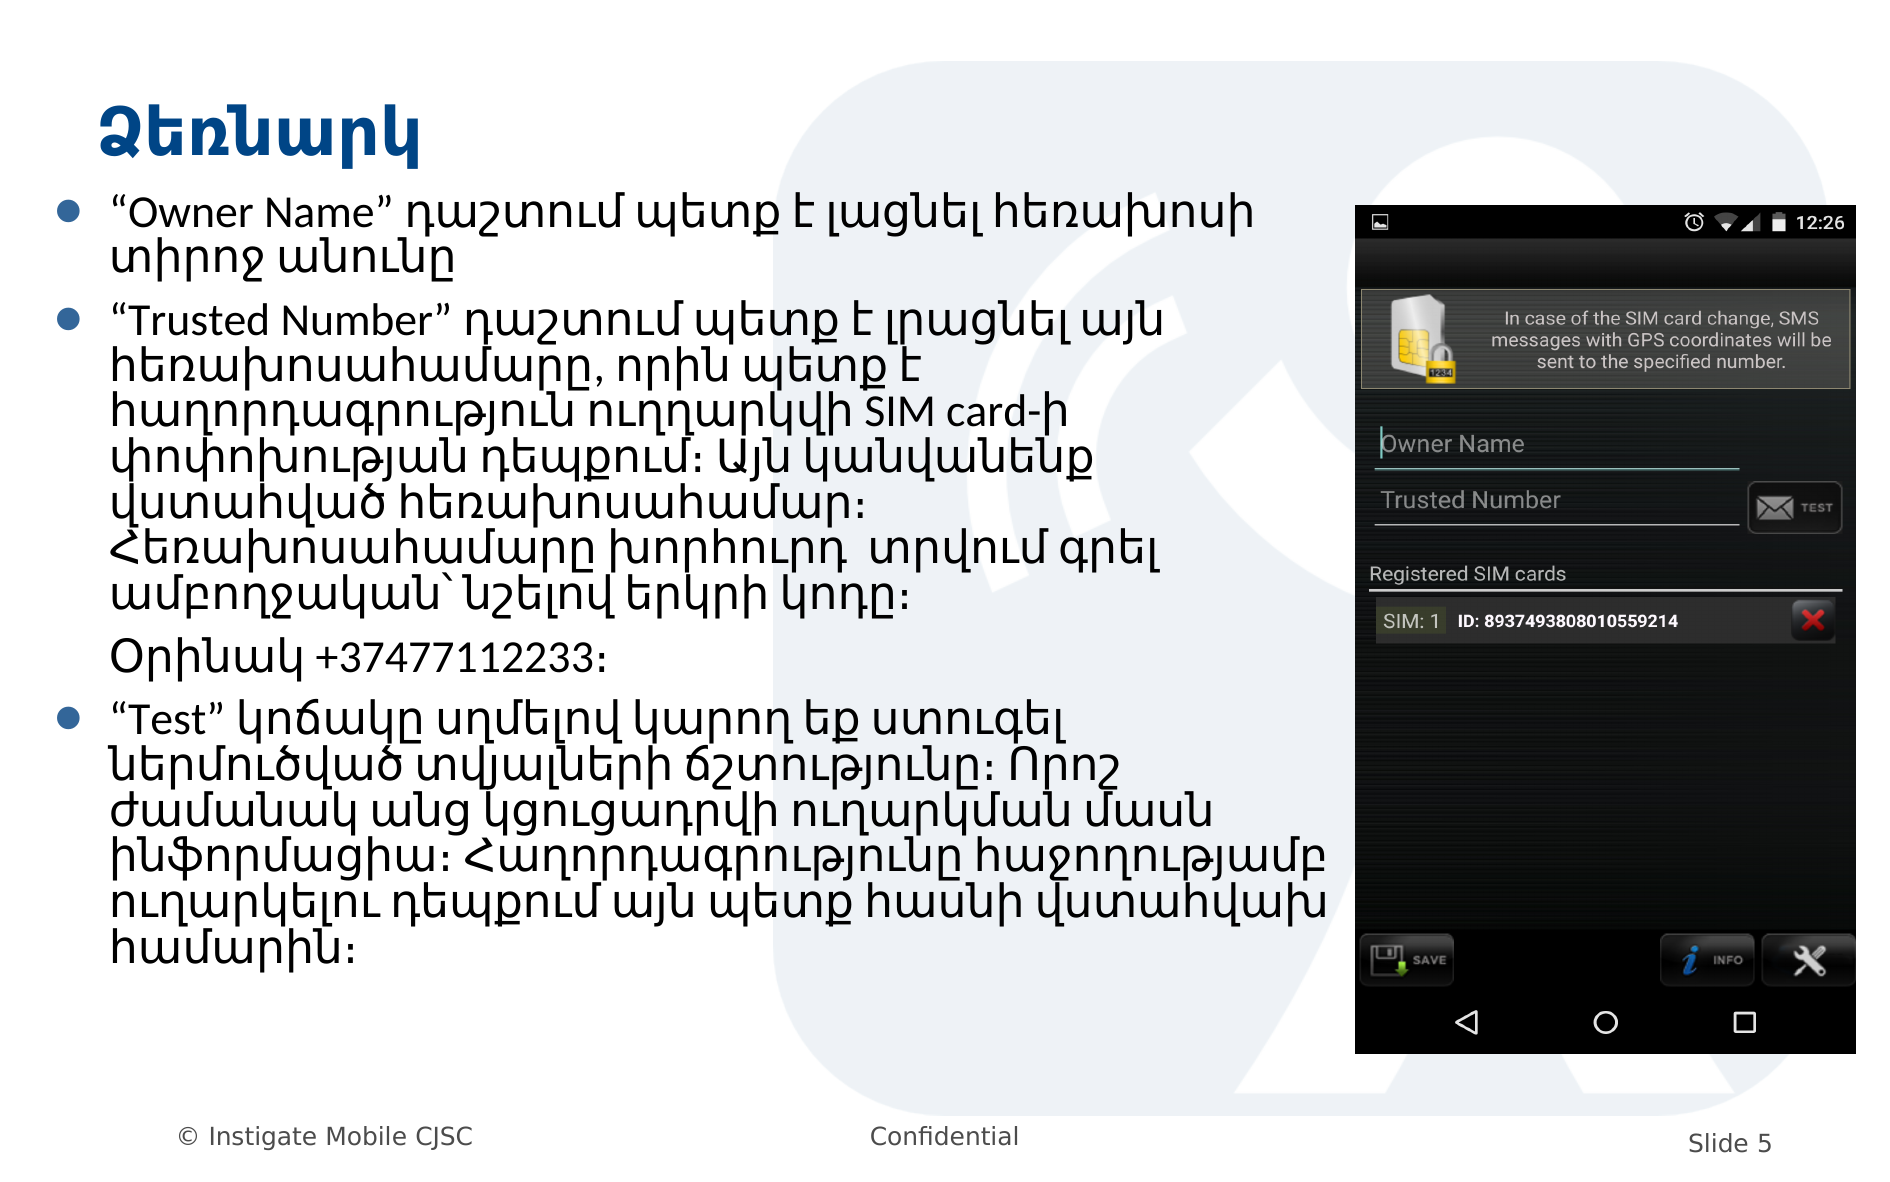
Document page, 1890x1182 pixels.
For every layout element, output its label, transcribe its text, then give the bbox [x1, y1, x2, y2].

list “Owner Name” դաշտում պետք է լացնել հեռախոսի տիրոջ անունը “Trusted Number” դաշտում պետք է լրացնել այն հեռախոսահամարը, որին պետք է հաղորդագրություն ուղղարկվի SIM card-ի փոփոխության դեպքում։ Այն կանվանենք վստահված հեռախոսահամար։ Հեռախոսահամարը խորհուրդ տրվում գրել ամբողջական՝ նշելով երկրի կոդը։ Օրինակ +37477112233։ “Test” կոճակը սղմելով կարող եք ստուգել ներմուծված տվյալների ճշտությունը։ Որոշ ժամանակ անց կցուցադրվի ուղարկման մասն ինֆորմացիա։ Հաղորդագրությունը հաջողությամբ ուղարկելու դեպքում այն պետք հասնի վստահվախ համարին։ [53, 192, 1347, 1090]
title Ձեռնարկ [96, 47, 1794, 217]
picture [1355, 205, 1856, 1054]
